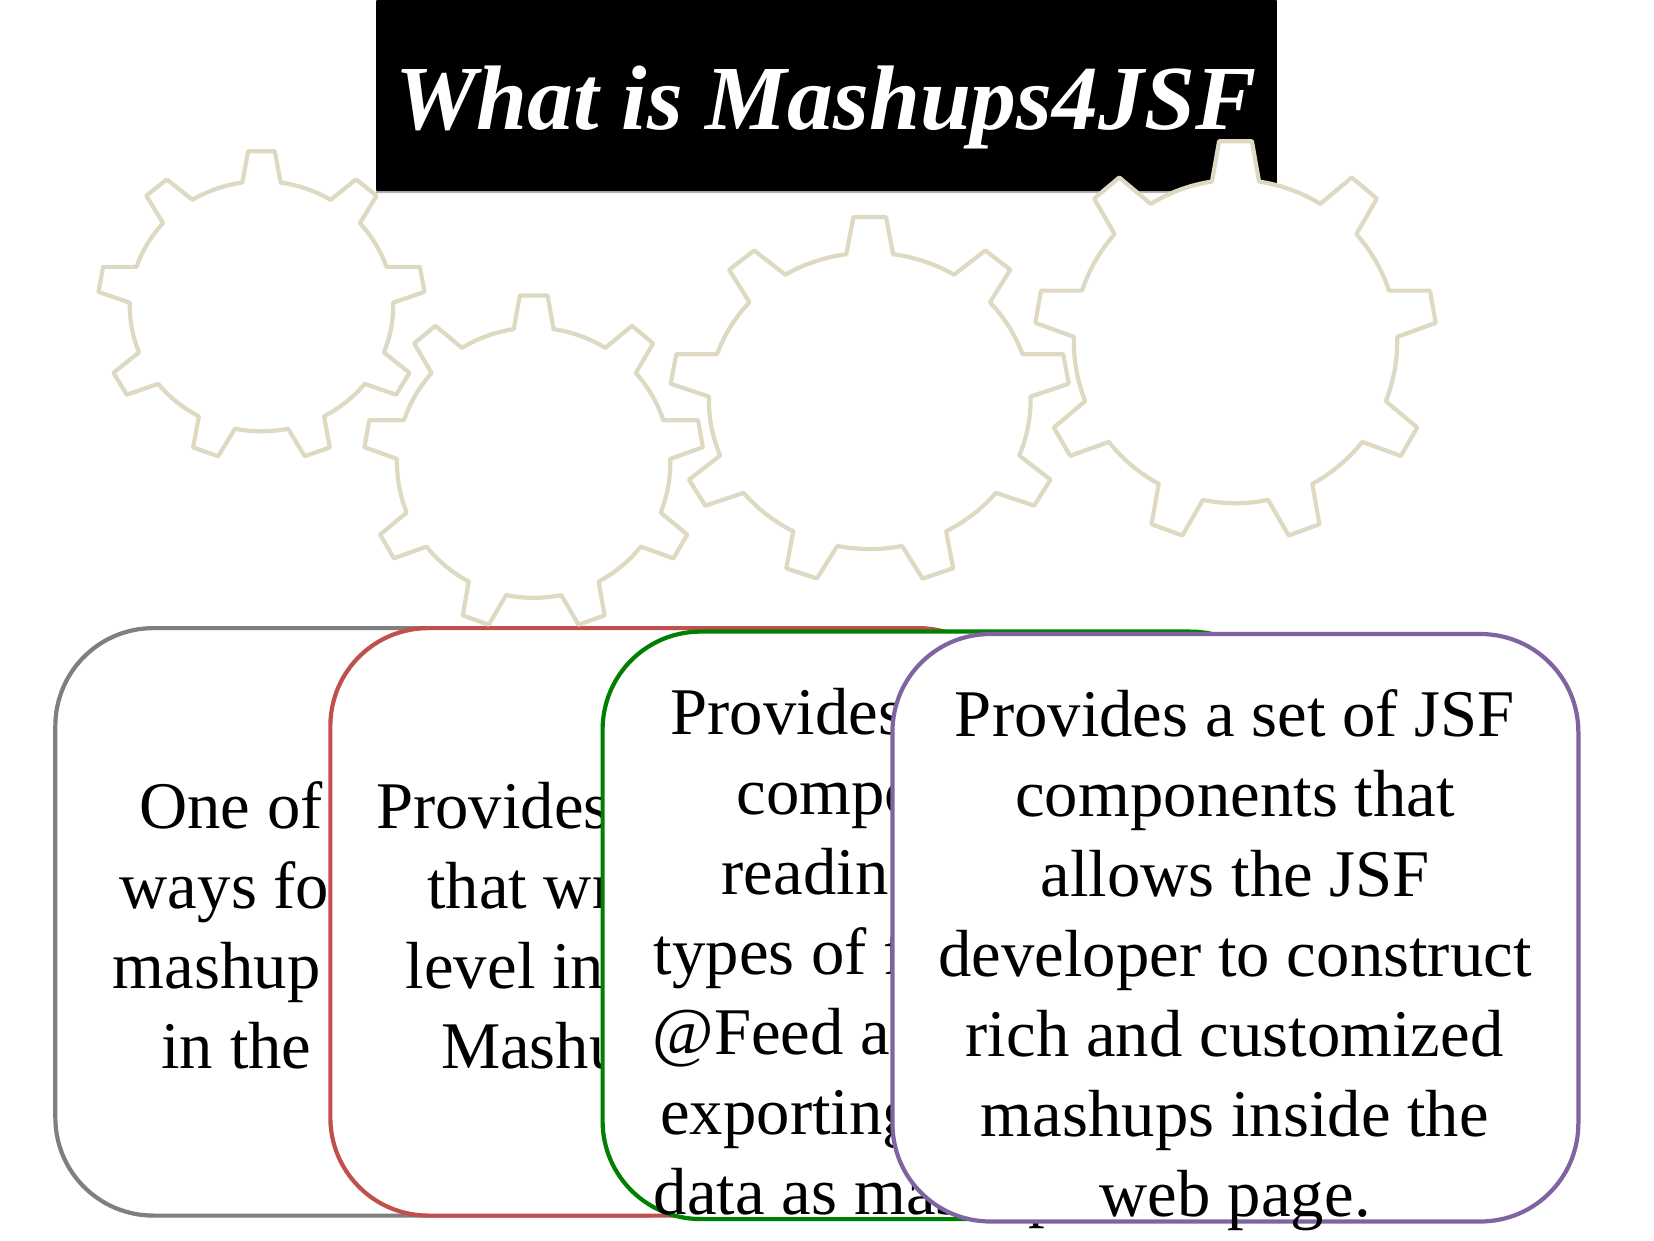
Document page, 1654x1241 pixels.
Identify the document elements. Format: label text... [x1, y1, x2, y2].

text_box Provides a set of APIs that wraps the low level information of Mashup services. [330, 628, 942, 1216]
text_box One of the possible ways for simplifying mashup development in the Java World [55, 628, 417, 1216]
text_box JSF Components [1035, 141, 1436, 536]
text_box API Wrapper [364, 295, 703, 625]
text_box Provides a set of JSF components that allows the JSF developer to construct rich and customized mashups inside the web page. [892, 634, 1579, 1222]
text_box Feed Import Export [670, 217, 1069, 579]
text_box Simplify [98, 151, 425, 457]
text_box What is Mashups4JSF [377, 0, 1277, 191]
text_box Provides feed reader components for reading different types of feeds and the @Feed annotation for exporting application data as mashup feeds. [602, 631, 1213, 1220]
